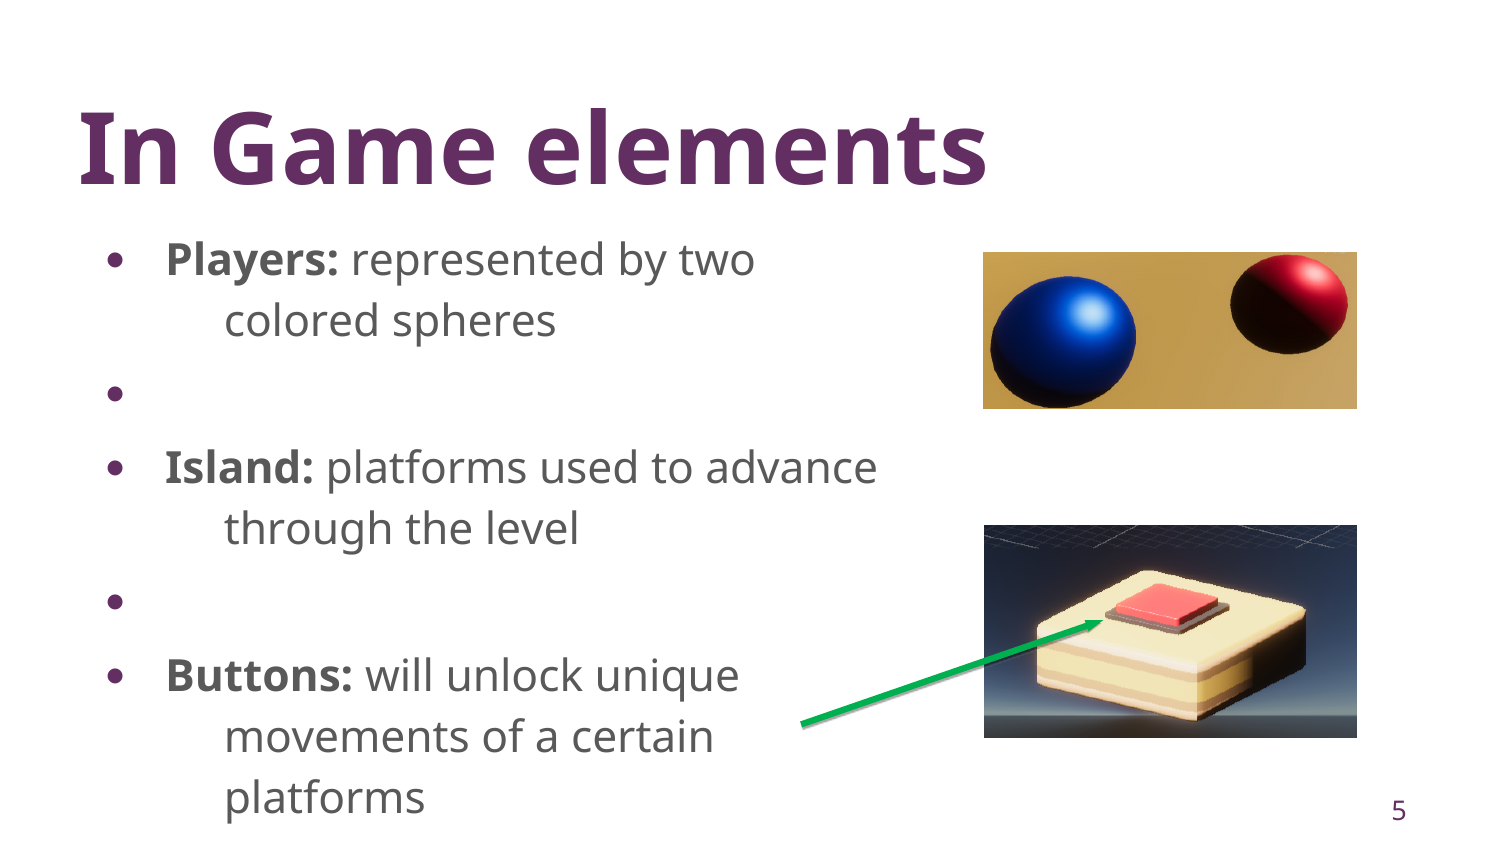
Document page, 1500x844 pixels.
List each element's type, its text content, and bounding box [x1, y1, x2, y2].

picture [983, 252, 1357, 409]
text_box [1391, 779, 1482, 844]
title In Game elements [78, 63, 1112, 205]
list Players: represented by two colored spheres Island: platforms used to advance through the level Buttons: will unlock unique movements of a certain platforms [78, 223, 887, 827]
picture [984, 525, 1357, 738]
